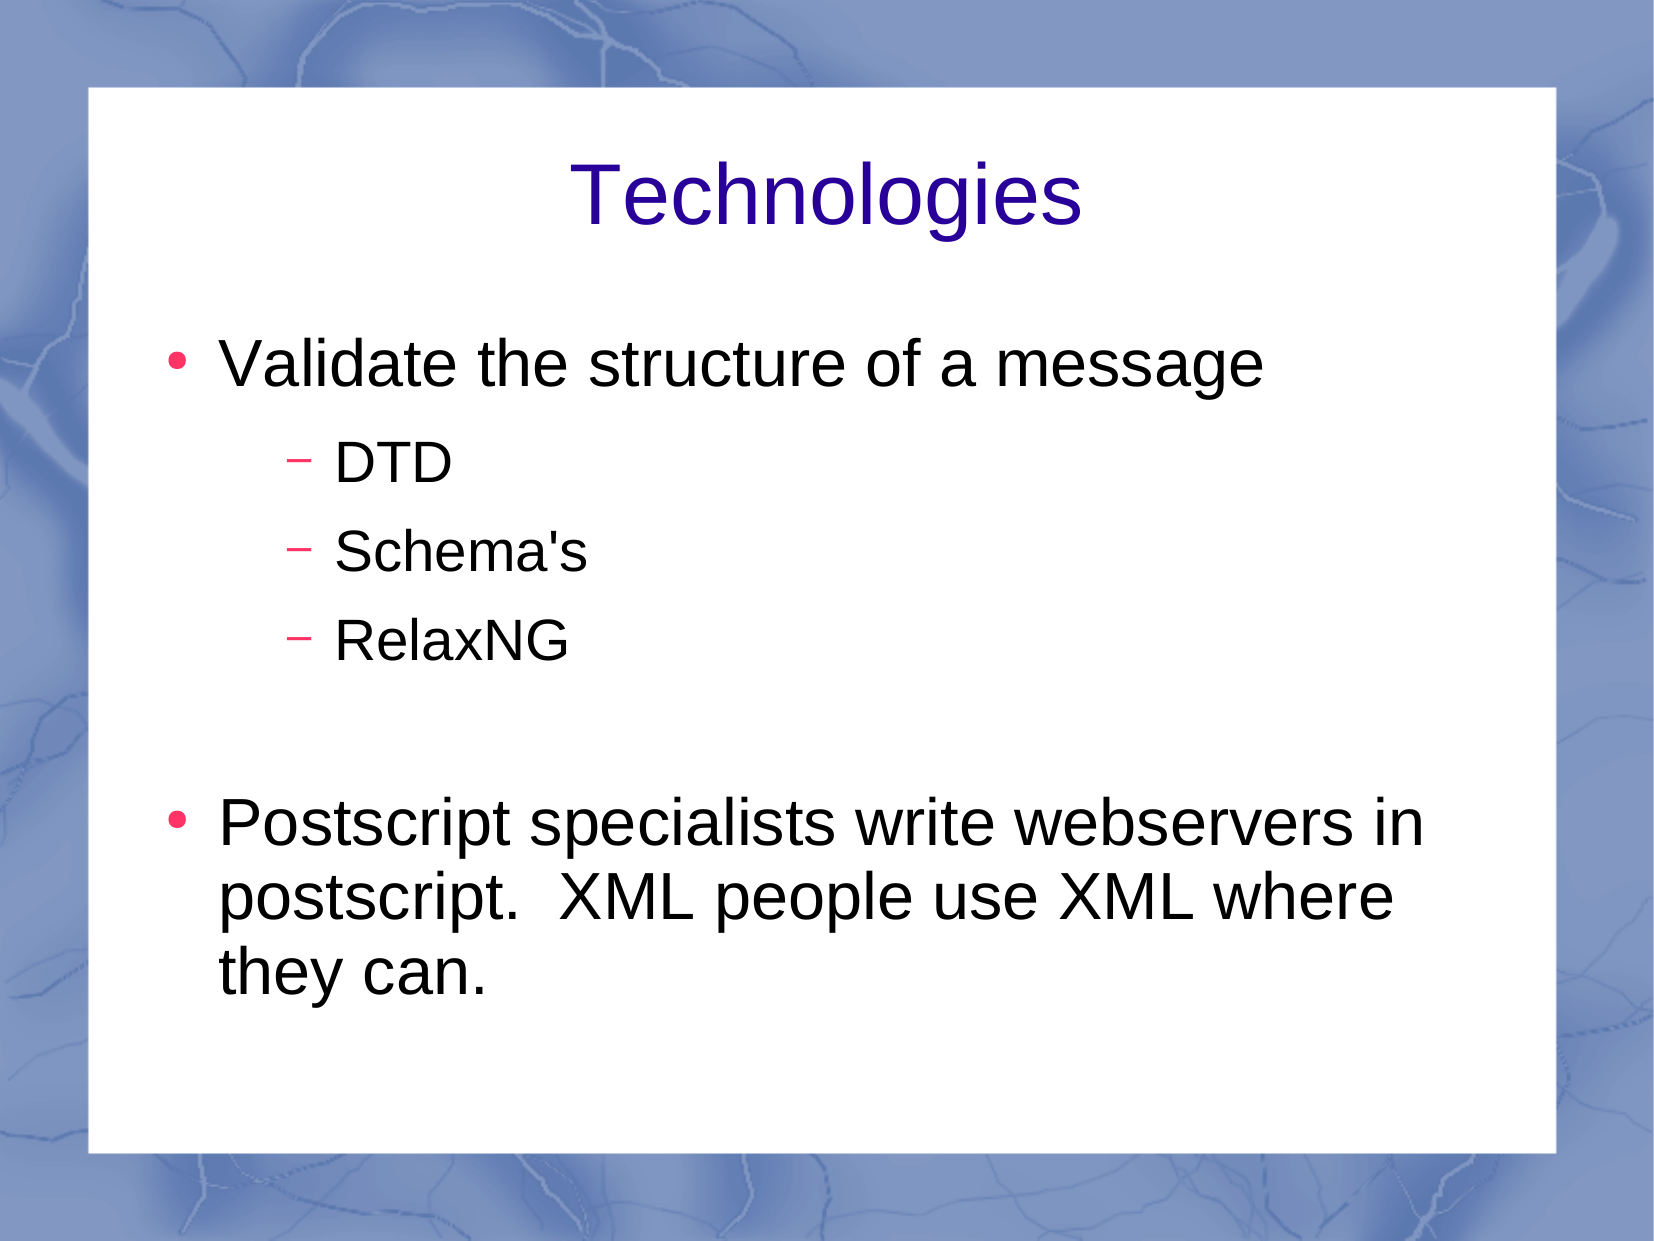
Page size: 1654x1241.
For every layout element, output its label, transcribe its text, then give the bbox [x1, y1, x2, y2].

picture [0, 0, 1654, 1241]
title Technologies [118, 90, 1536, 298]
list Validate the structure of a message DTD Schema's RelaxNG Postscript specialists write webservers in postscript. XML people use XML where they can. [147, 325, 1506, 1232]
